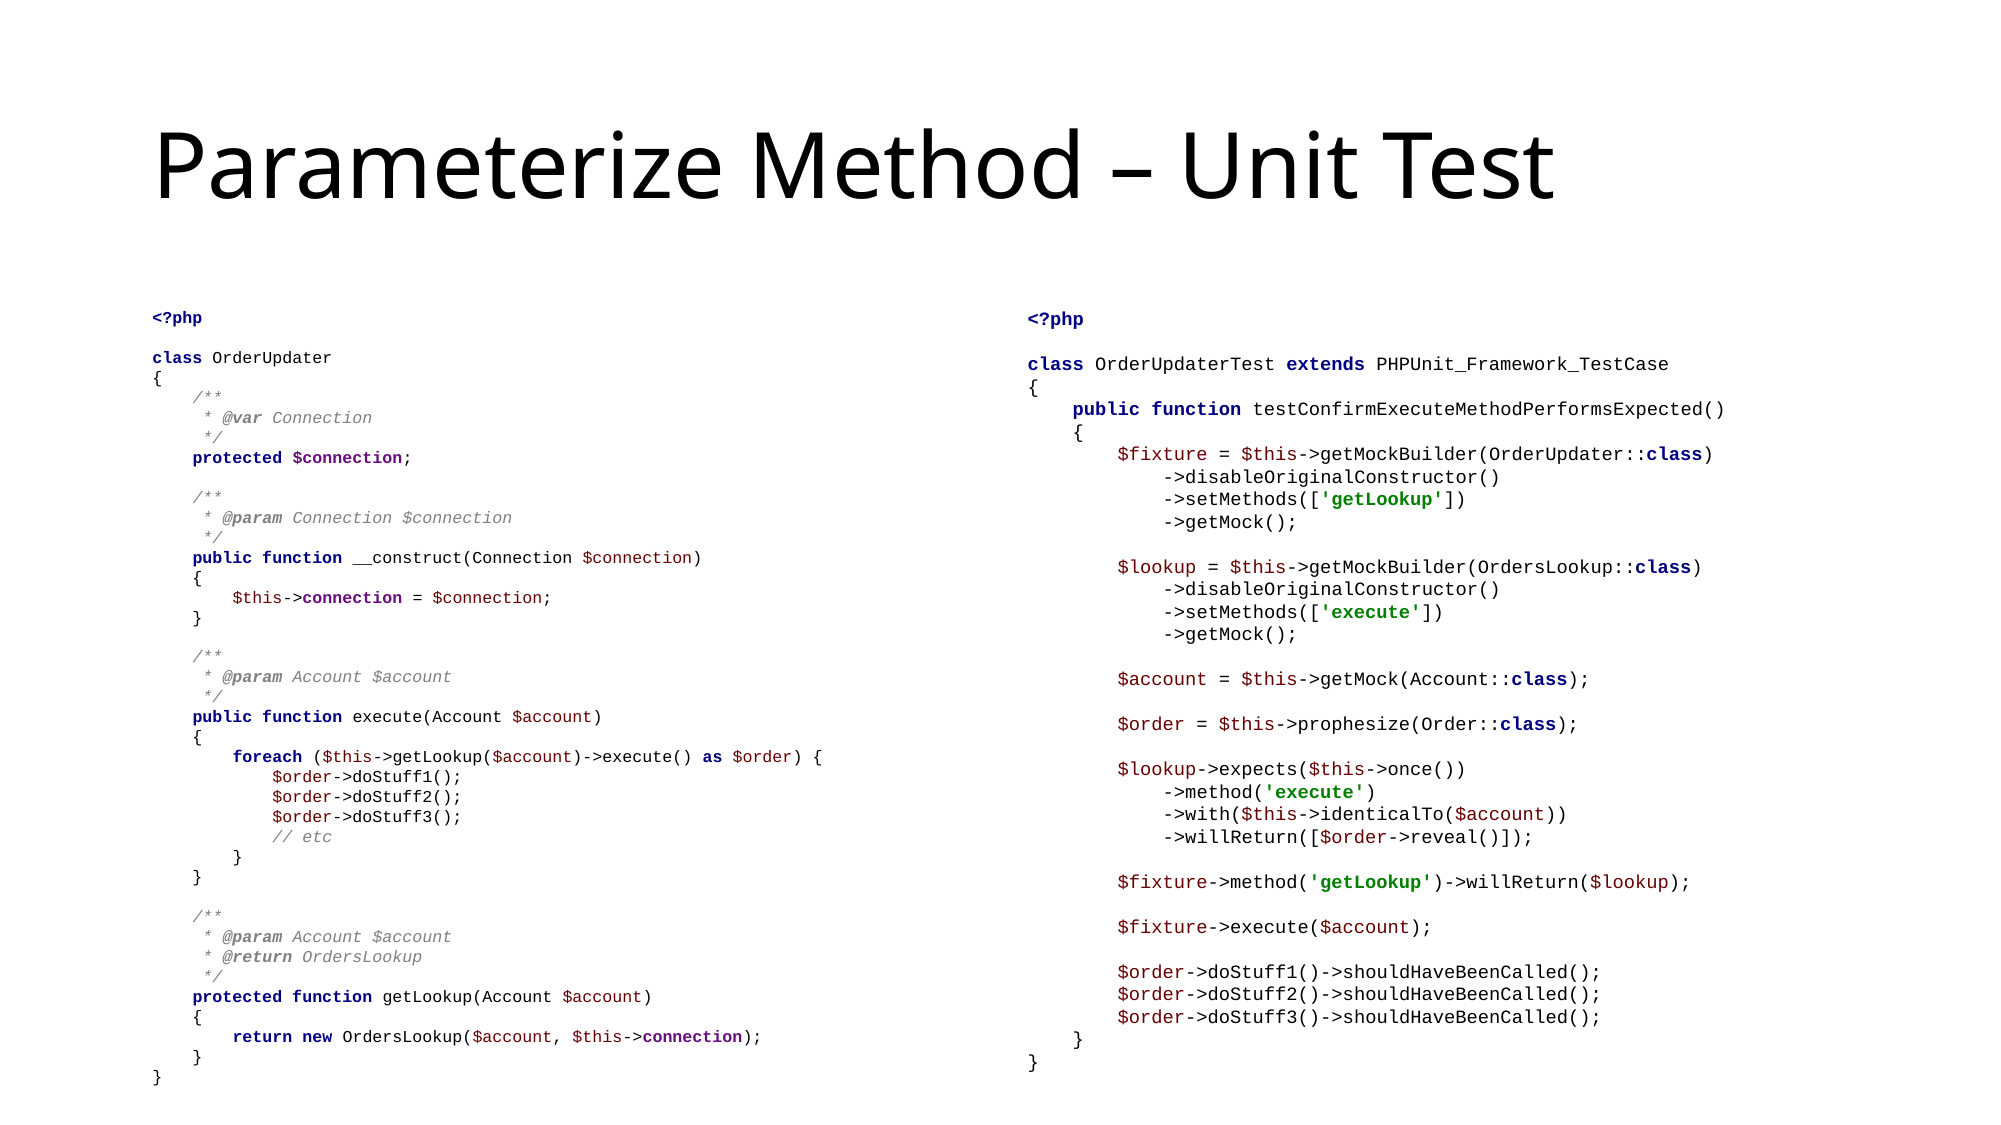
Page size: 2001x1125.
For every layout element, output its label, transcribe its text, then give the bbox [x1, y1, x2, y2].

list <?php class OrderUpdaterTest extends PHPUnit_Framework_TestCase { public function testConfirmExecuteMethodPerformsExpected() { $fixture = $this->getMockBuilder(OrderUpdater::class) ->disableOriginalConstructor() ->setMethods(['getLookup']) ->getMock(); $lookup = $this->getMockBuilder(OrdersLookup::class) ->disableOriginalConstructor() ->setMethods(['execute']) ->getMock(); $account = $this->getMock(Account::class); $order = $this->prophesize(Order::class); $lookup->expects($this->once()) ->method('execute') ->with($this->identicalTo($account)) ->willReturn([$order->reveal()]); $fixture->method('getLookup')->willReturn($lookup); $fixture->execute($account); $order->doStuff1()->shouldHaveBeenCalled(); $order->doStuff2()->shouldHaveBeenCalled(); $order->doStuff3()->shouldHaveBeenCalled(); } } [1012, 299, 1744, 1110]
list <?php class OrderUpdater { /** * @var Connection */ protected $connection; /** * @param Connection $connection */ public function __construct(Connection $connection) { $this->connection = $connection; } /** * @param Account $account */ public function execute(Account $account) { foreach ($this->getLookup($account)->execute() as $order) { $order->doStuff1(); $order->doStuff2(); $order->doStuff3(); // etc } } /** * @param Account $account * @return OrdersLookup */ protected function getLookup(Account $account) { return new OrdersLookup($account, $this->connection); } } [137, 299, 838, 1123]
title Parameterize Method – Unit Test [137, 59, 1863, 278]
